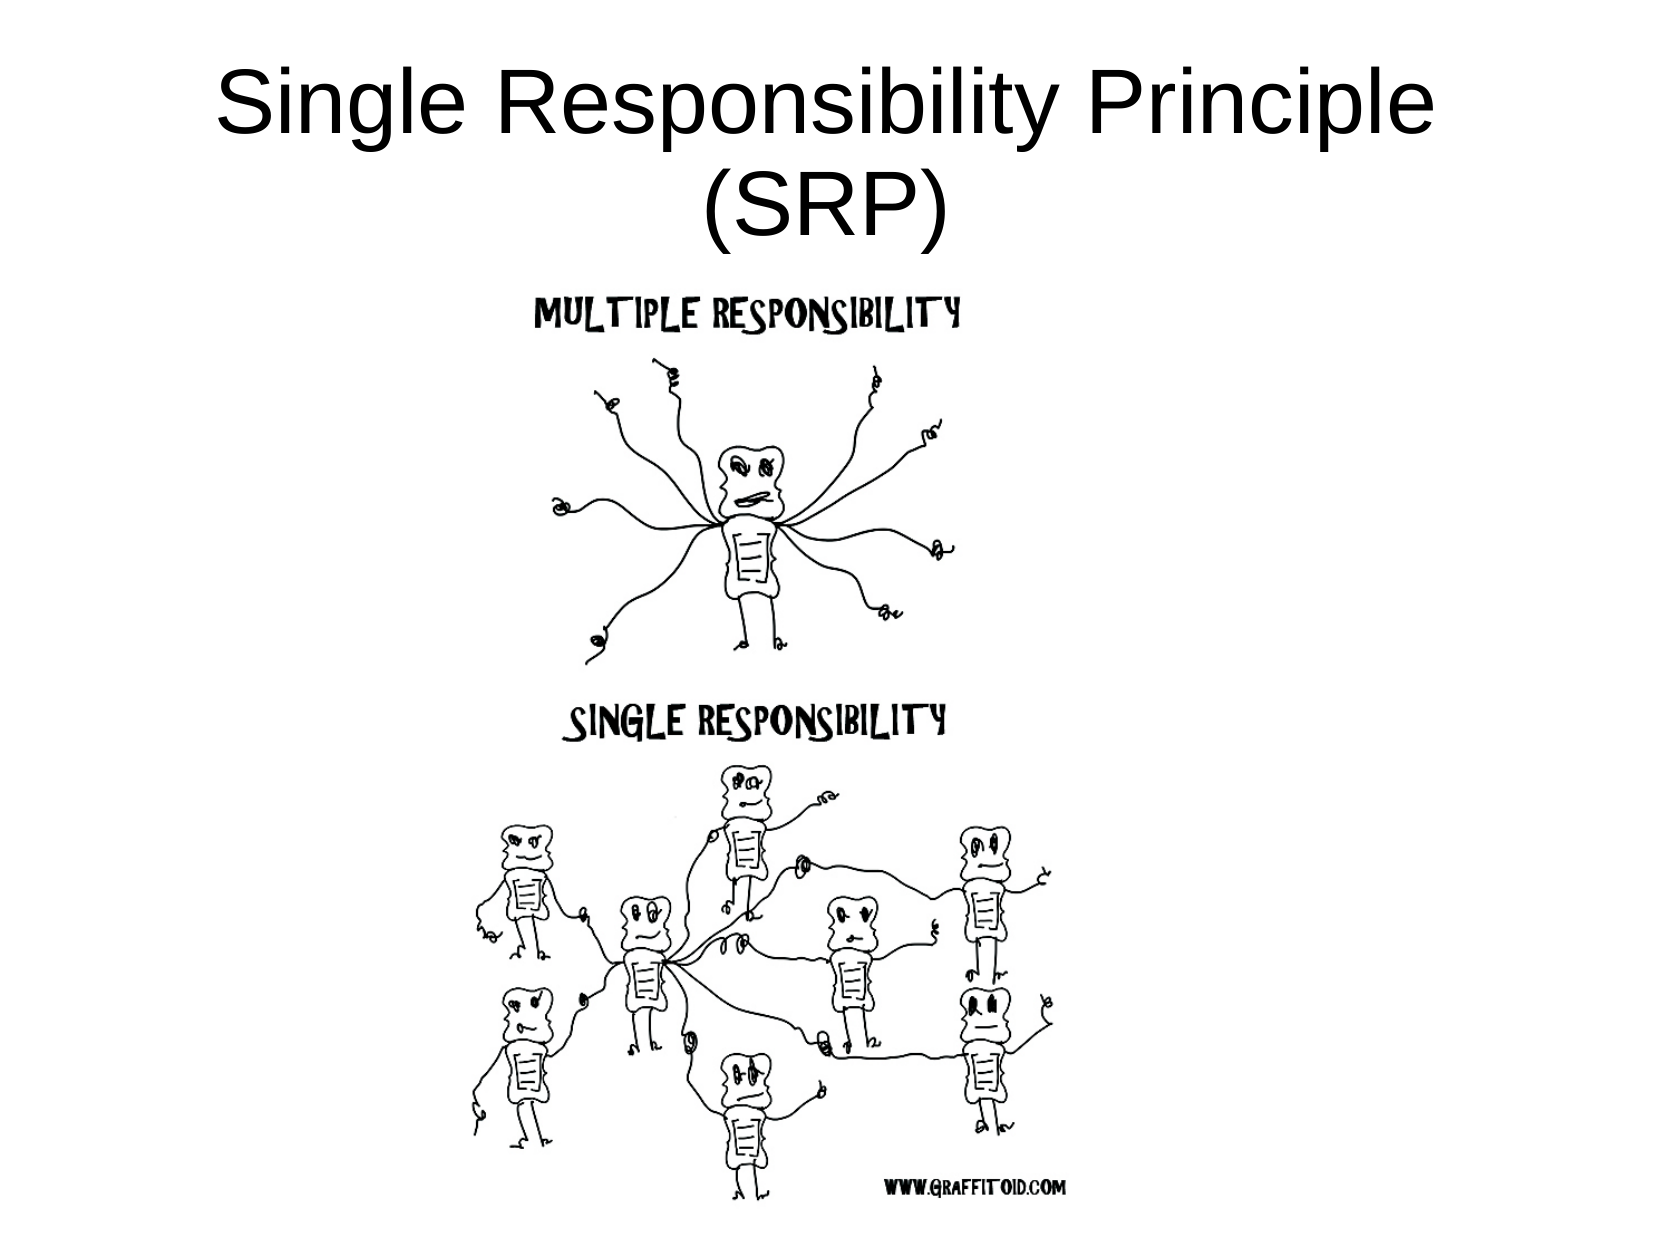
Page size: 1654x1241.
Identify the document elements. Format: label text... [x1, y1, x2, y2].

picture [418, 271, 1087, 1217]
title Single Responsibility Principle (SRP) [82, 49, 1571, 257]
